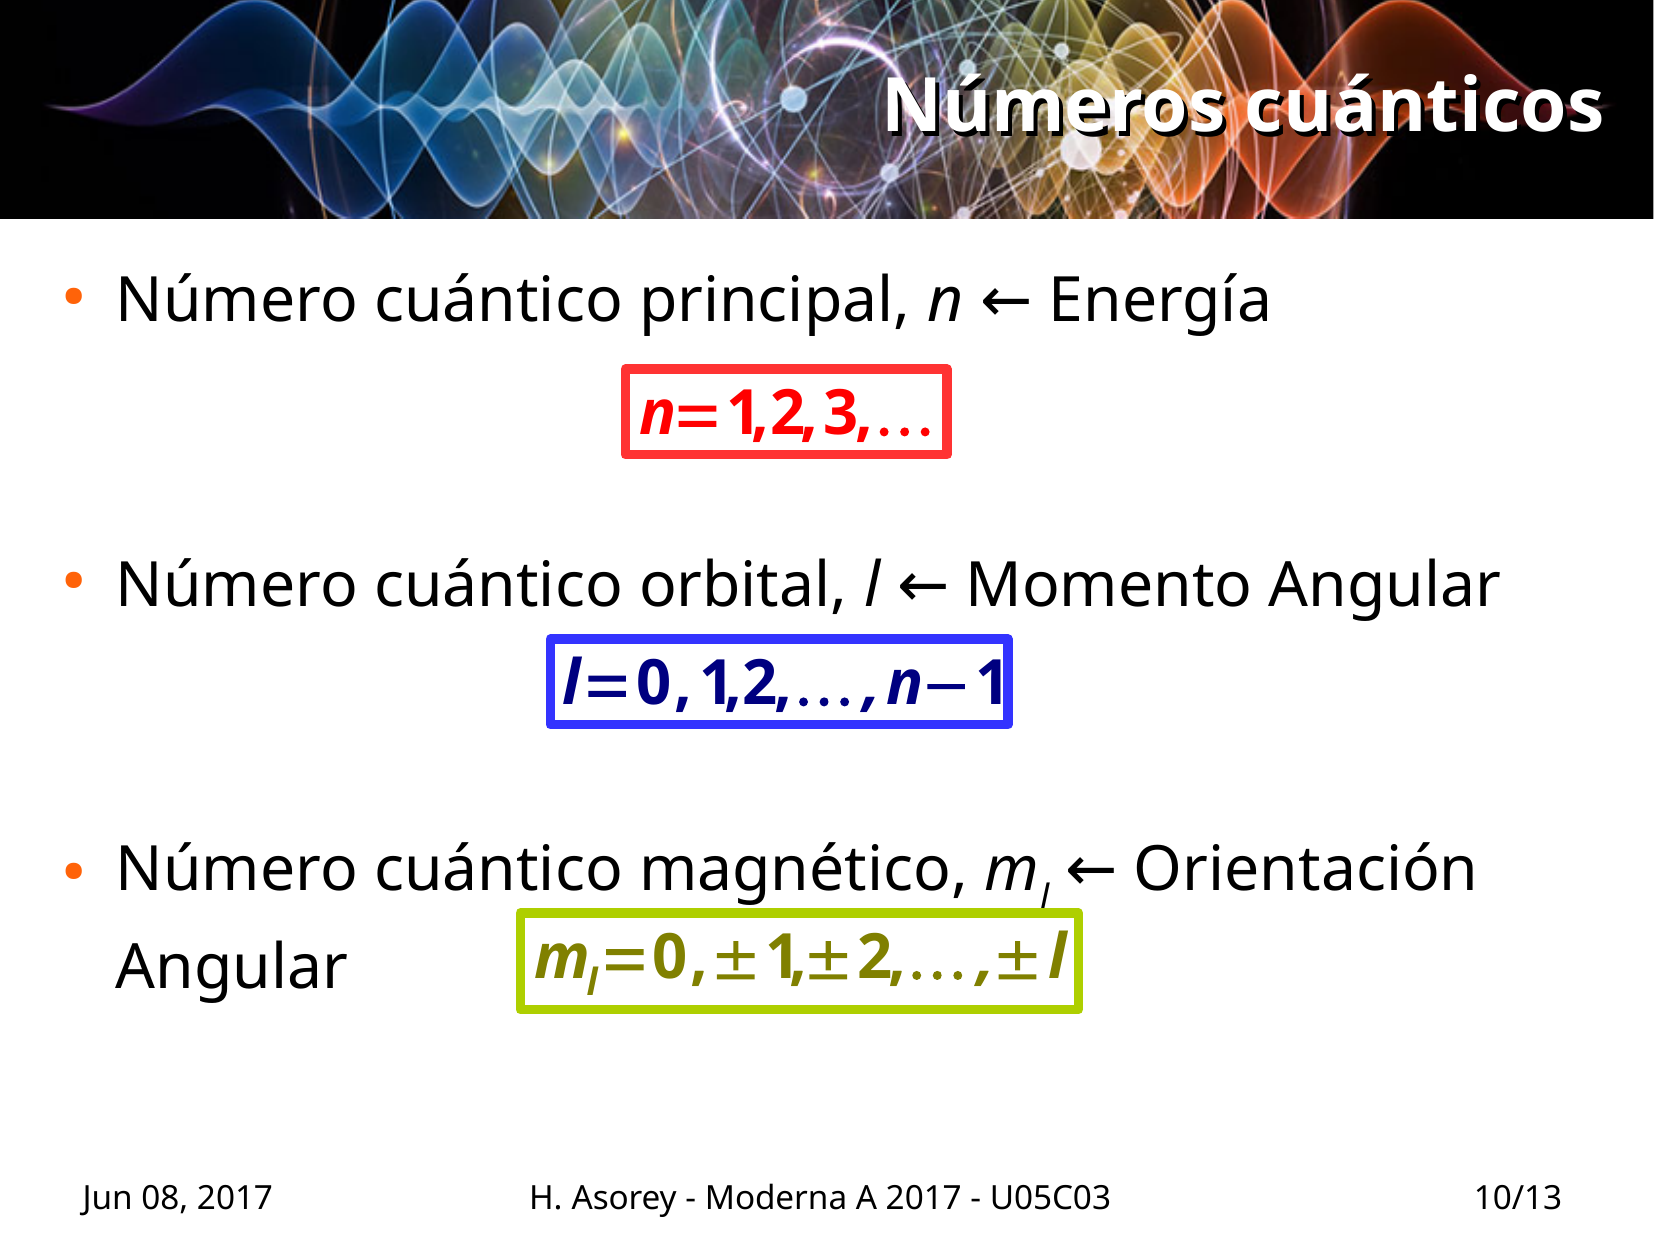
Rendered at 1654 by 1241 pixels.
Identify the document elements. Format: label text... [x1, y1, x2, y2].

chart [630, 373, 943, 451]
picture [0, 0, 1654, 219]
list Número cuántico principal, n ← Energía Número cuántico orbital, l ← Momento Angular Número cuántico magnético, ml ← Orientación Angular [45, 255, 1606, 1156]
chart [555, 643, 1004, 721]
title Números cuánticos [45, 15, 1606, 191]
chart [525, 917, 1074, 1006]
